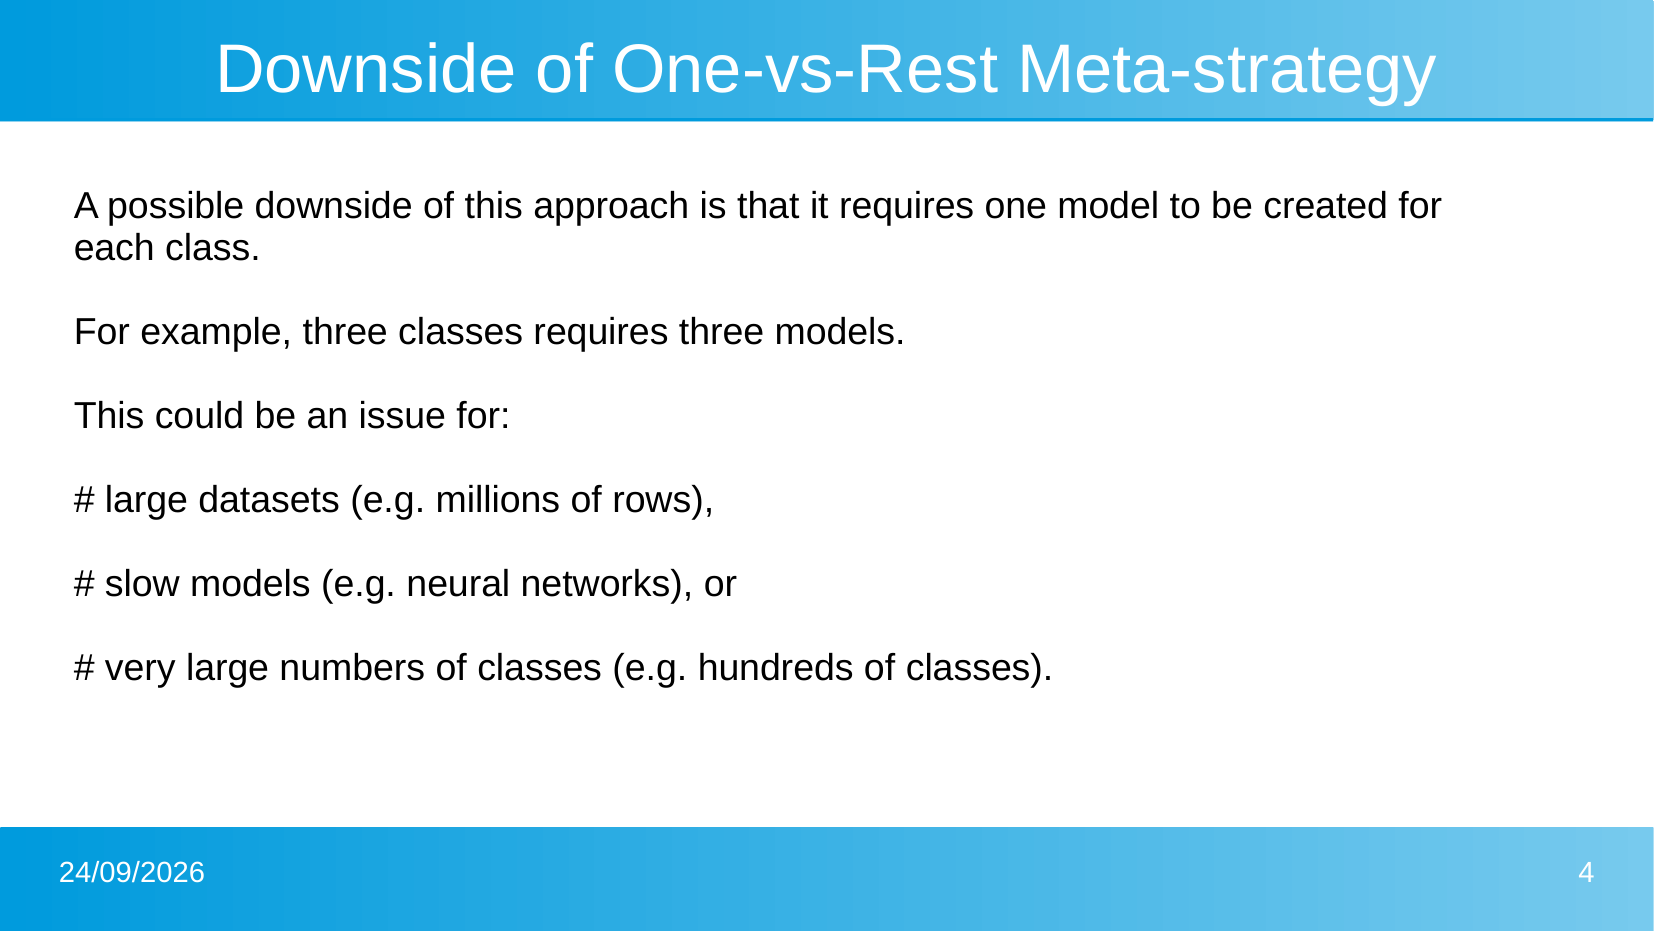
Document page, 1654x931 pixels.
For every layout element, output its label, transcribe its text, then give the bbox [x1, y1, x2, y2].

title Downside of One-vs-Rest Meta-strategy [59, 29, 1595, 108]
text_box A possible downside of this approach is that it requires one model to be created for each class. For example, three classes requires three models. This could be an issue for: # large datasets (e.g. millions of rows), # slow models (e.g. neural networks), or # very large numbers of classes (e.g. hundreds of classes). [59, 177, 1536, 696]
